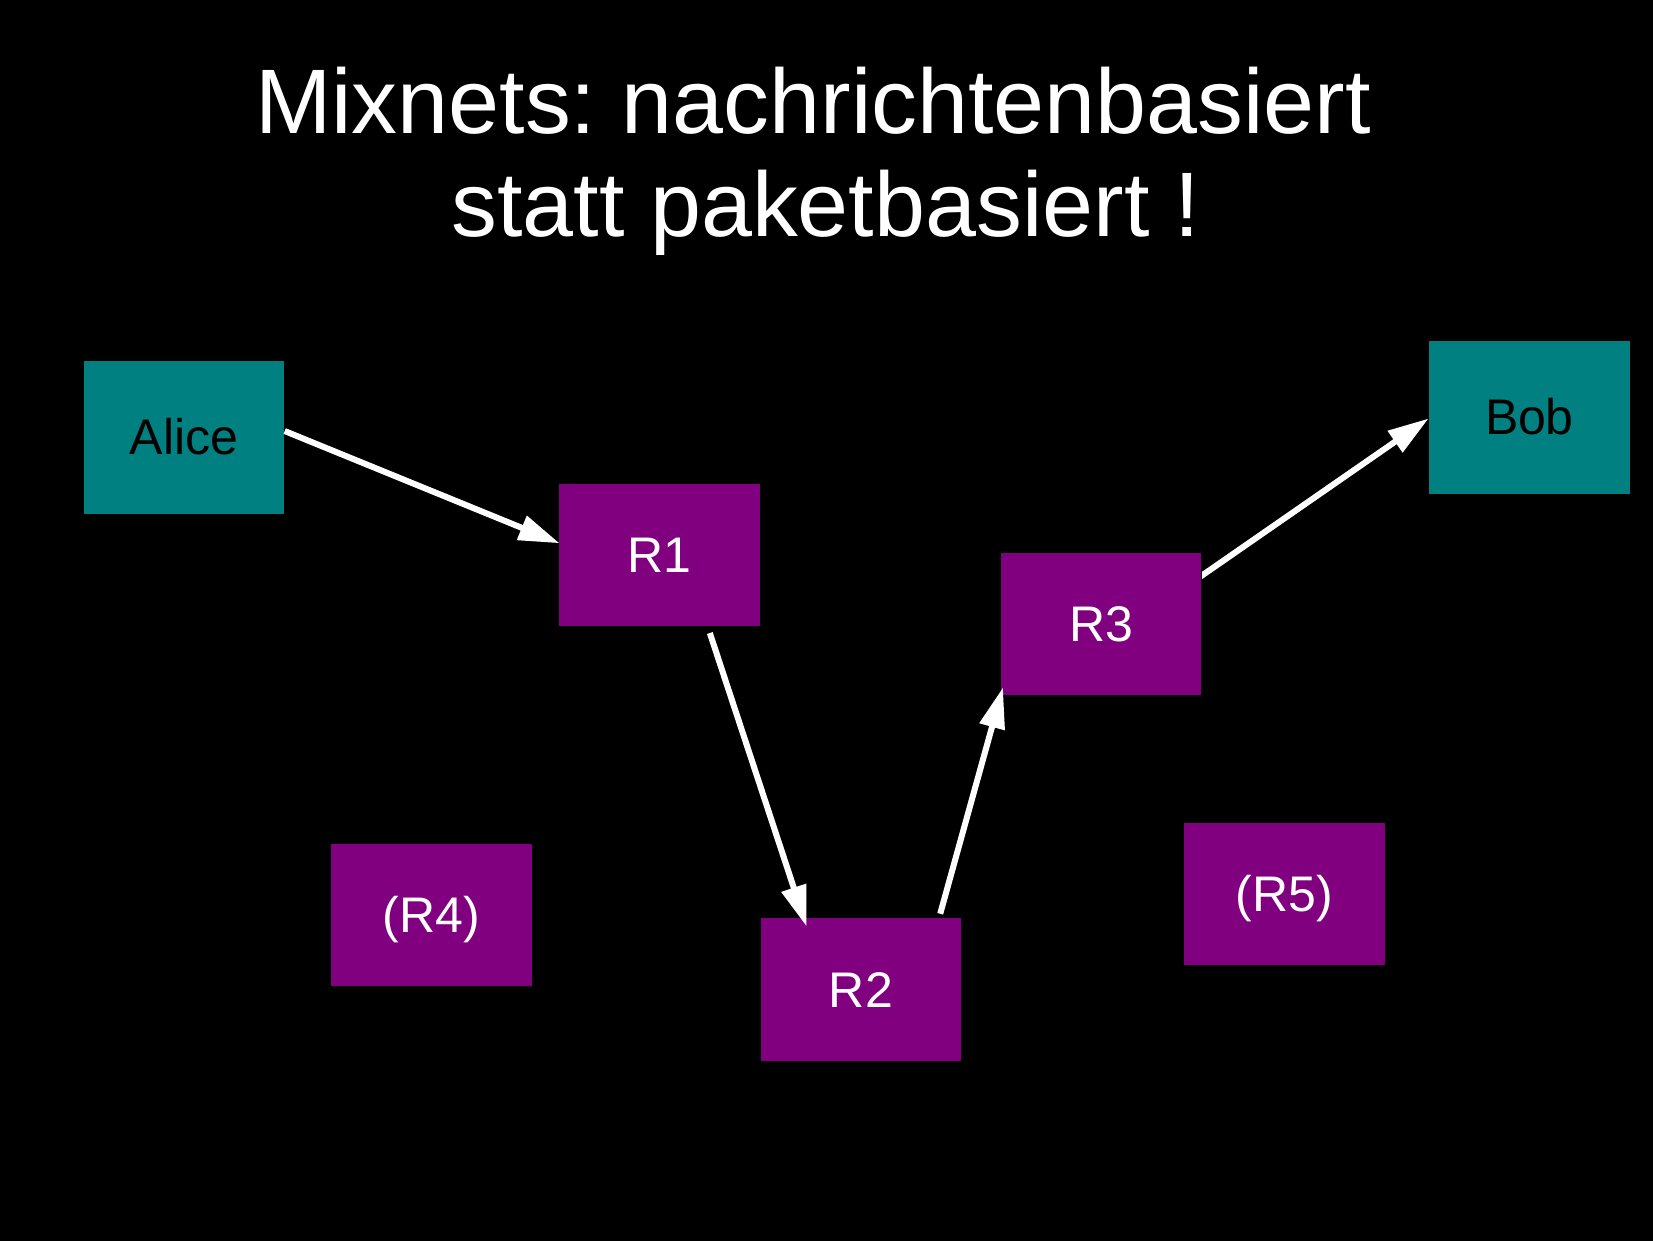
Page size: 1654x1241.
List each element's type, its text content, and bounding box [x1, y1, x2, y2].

text_box (R4) [330, 843, 533, 987]
title Mixnets: nachrichtenbasiert statt paketbasiert ! [82, 49, 1571, 257]
text_box Alice [83, 360, 285, 515]
text_box R1 [558, 483, 761, 627]
text_box R3 [1000, 552, 1202, 696]
text_box Bob [1428, 340, 1631, 495]
text_box (R5) [1183, 822, 1386, 966]
text_box R2 [760, 917, 962, 1062]
